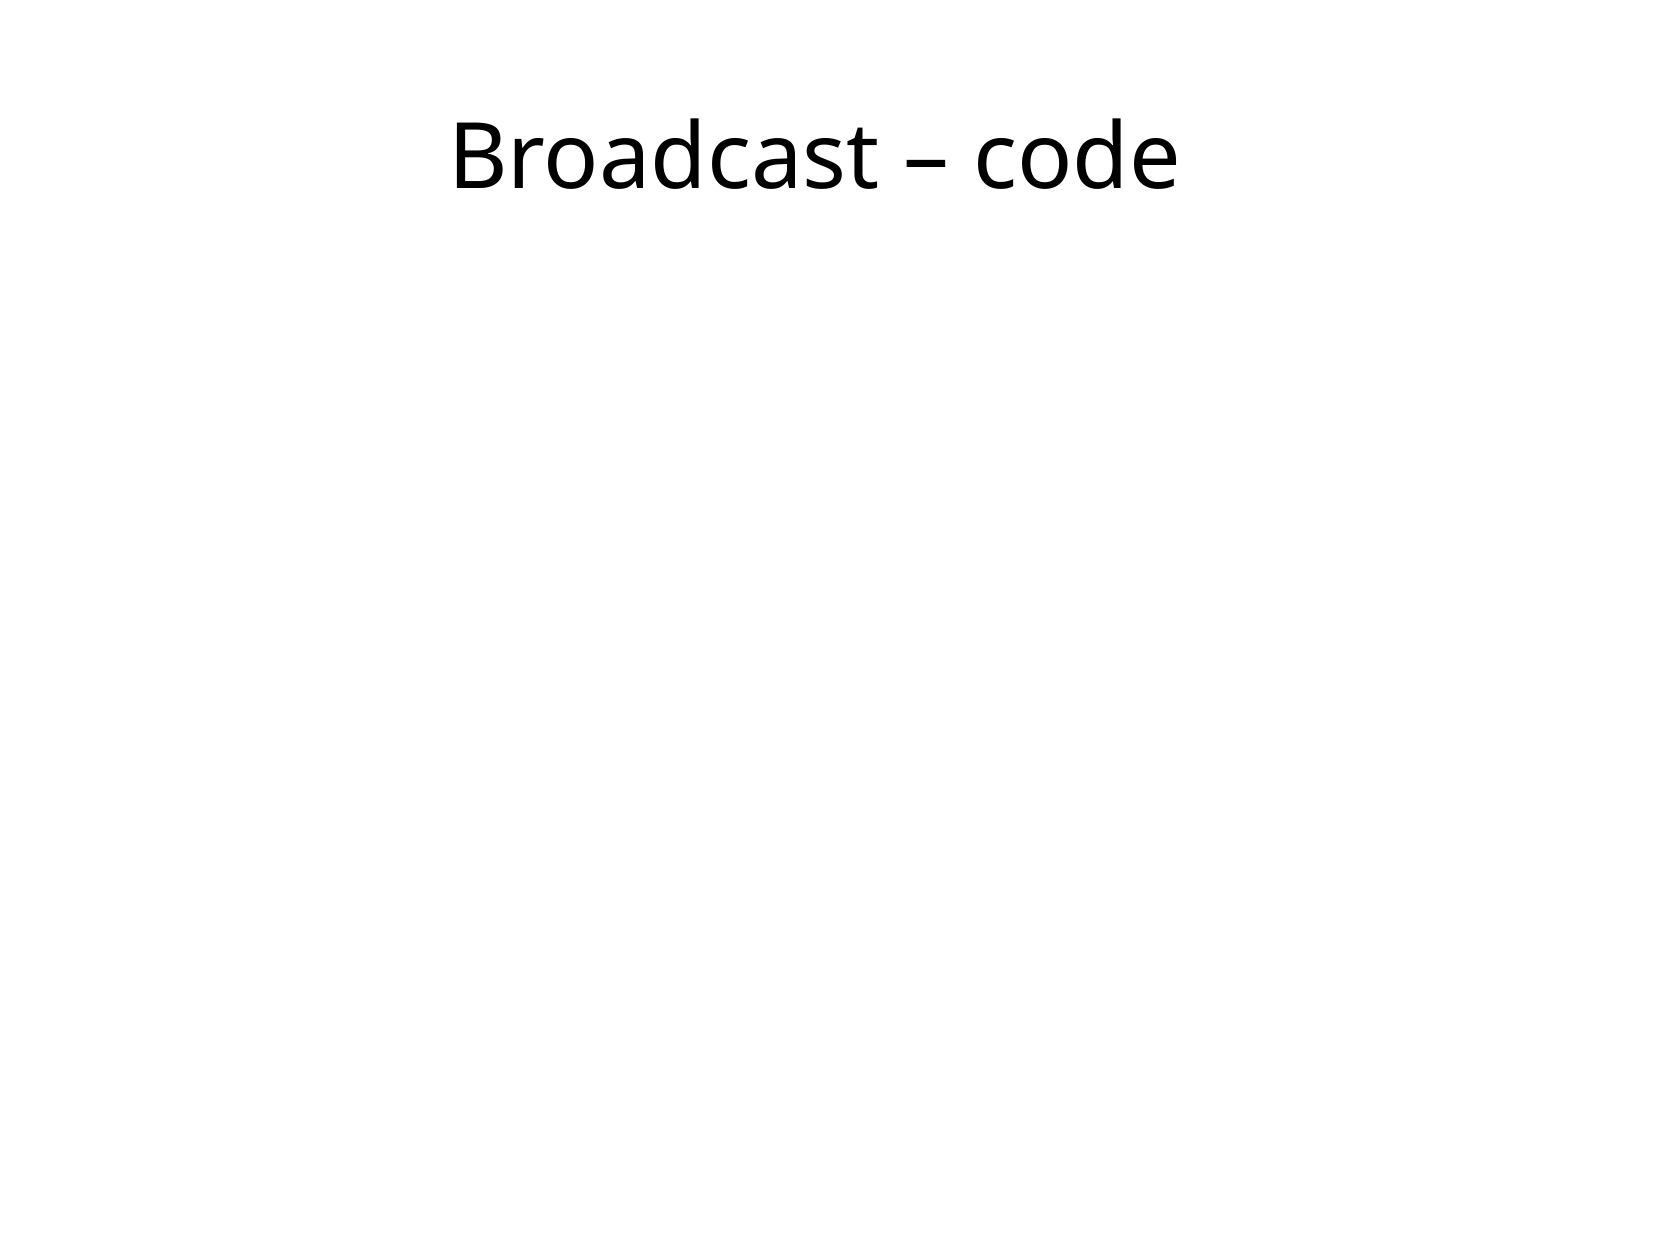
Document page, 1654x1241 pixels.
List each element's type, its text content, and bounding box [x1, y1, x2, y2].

title Broadcast – code [82, 49, 1571, 257]
